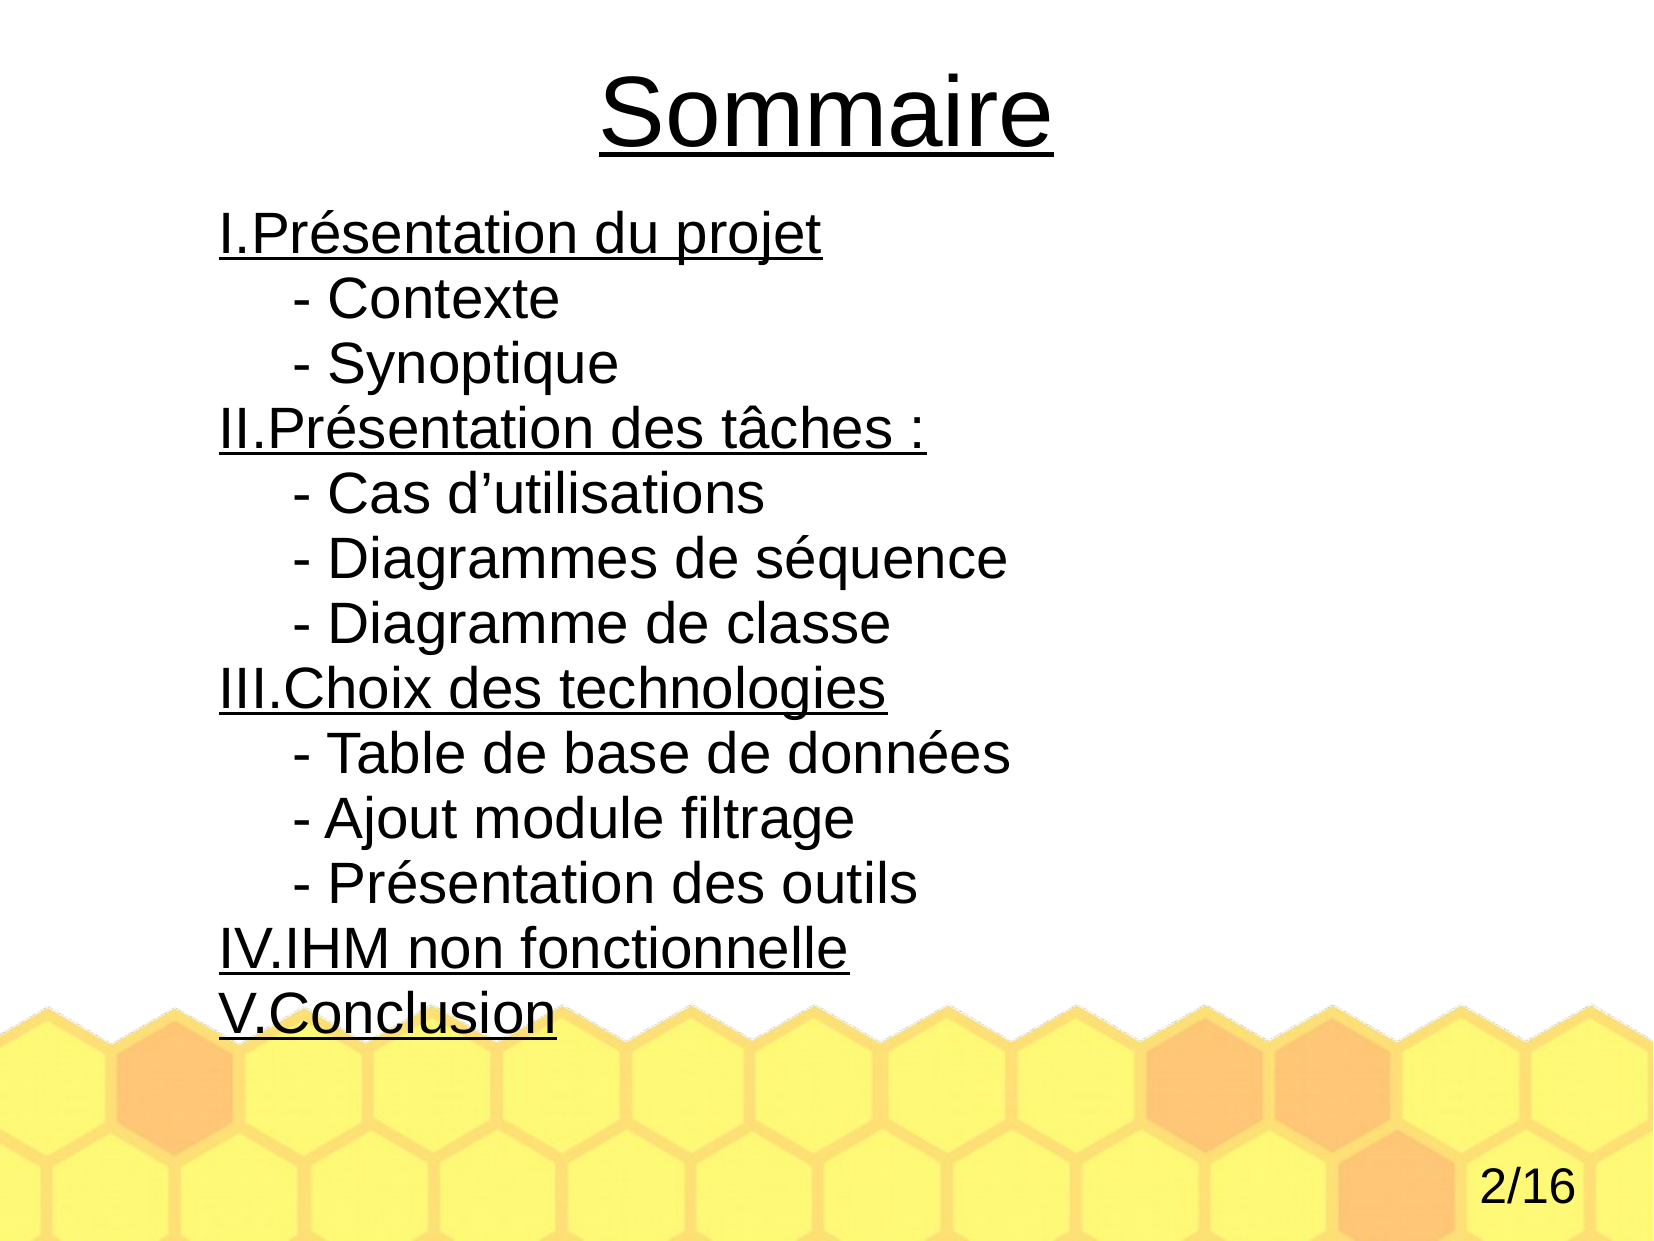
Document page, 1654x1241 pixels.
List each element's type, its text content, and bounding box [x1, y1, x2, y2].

subtitle I.Présentation du projet - Contexte - Synoptique II.Présentation des tâches : - Cas d’utilisations - Diagrammes de séquence - Diagramme de classe III.Choix des technologies - Table de base de données - Ajout module filtrage - Présentation des outils IV.IHM non fonctionnelle V.Conclusion [218, 200, 1436, 1047]
picture [0, 1001, 1653, 1241]
title Sommaire [82, 8, 1571, 216]
text_box <numéro>/16 [1464, 1145, 1630, 1241]
